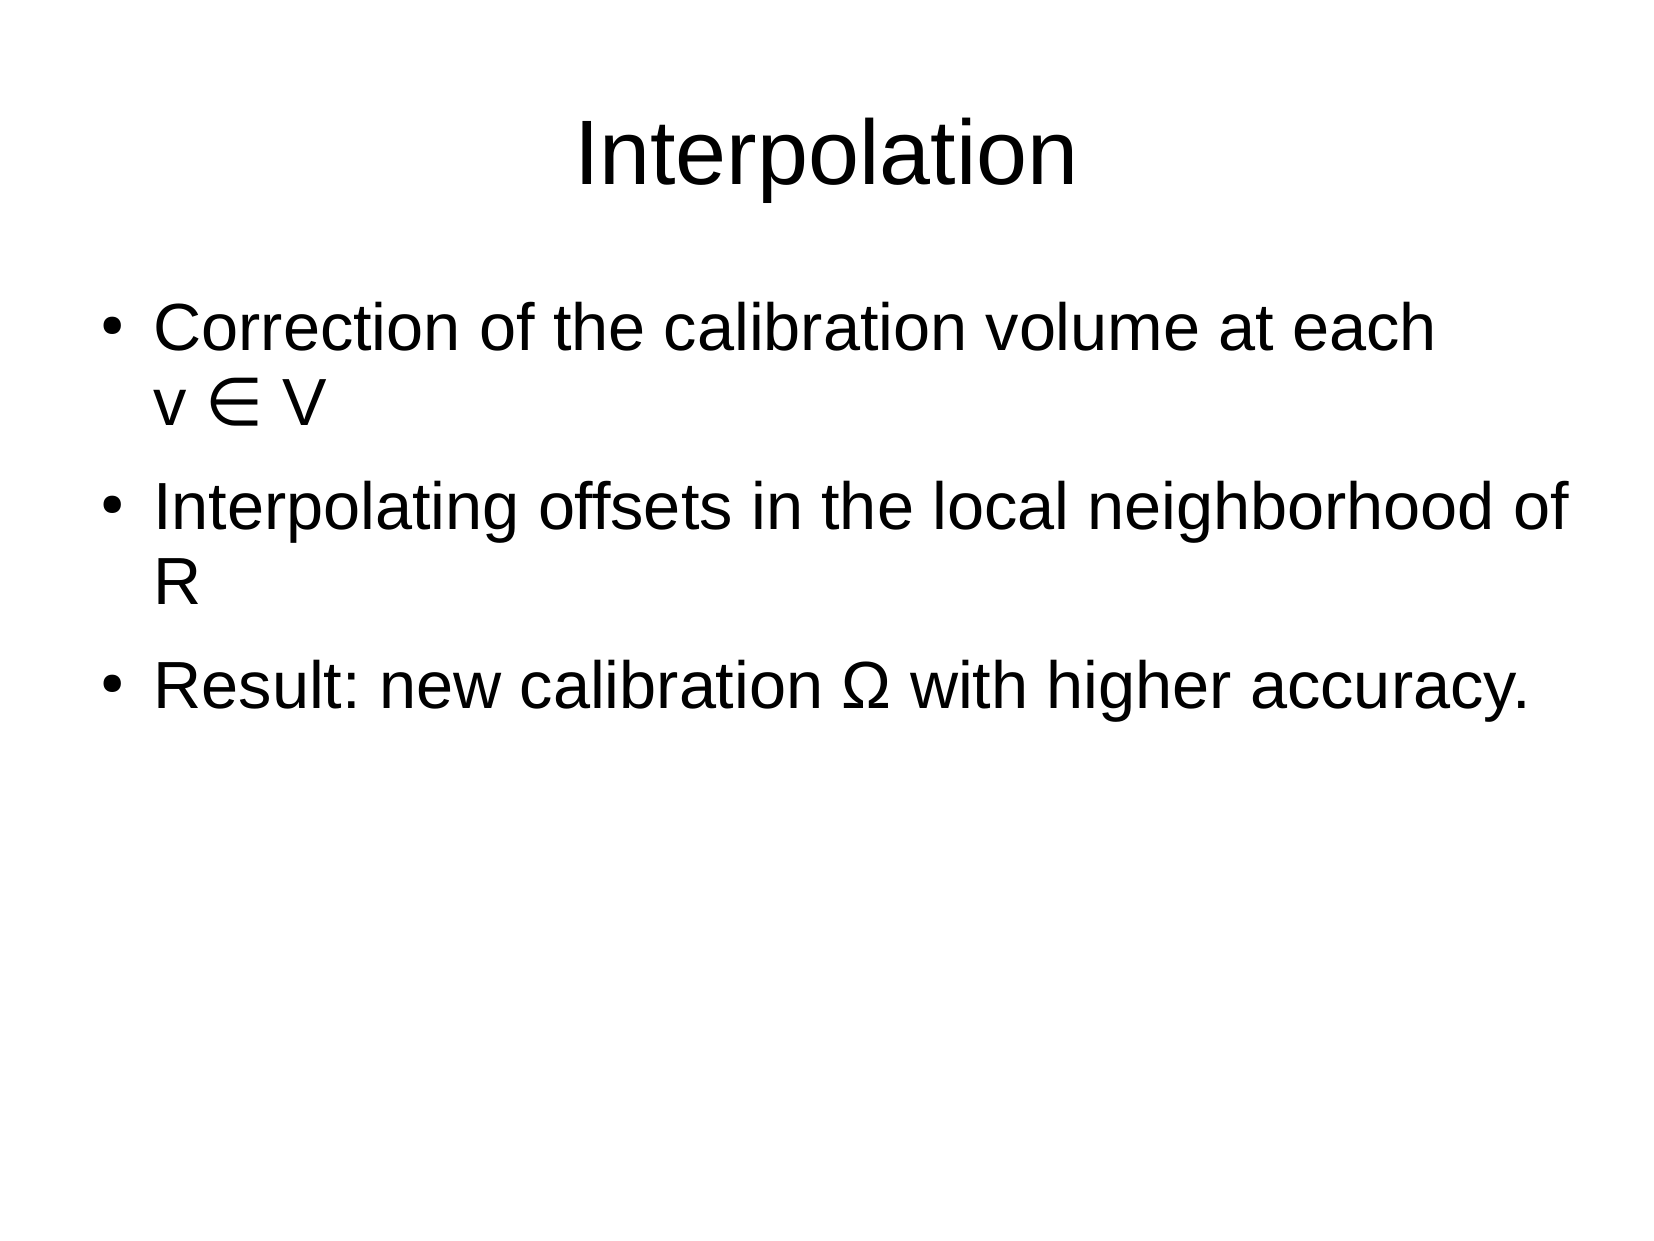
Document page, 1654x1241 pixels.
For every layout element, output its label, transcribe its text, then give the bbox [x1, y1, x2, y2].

title Interpolation [82, 49, 1571, 257]
list Correction of the calibration volume at each v ∈ V Interpolating offsets in the local neighborhood of R Result: new calibration Ω with higher accuracy. [82, 290, 1571, 1010]
